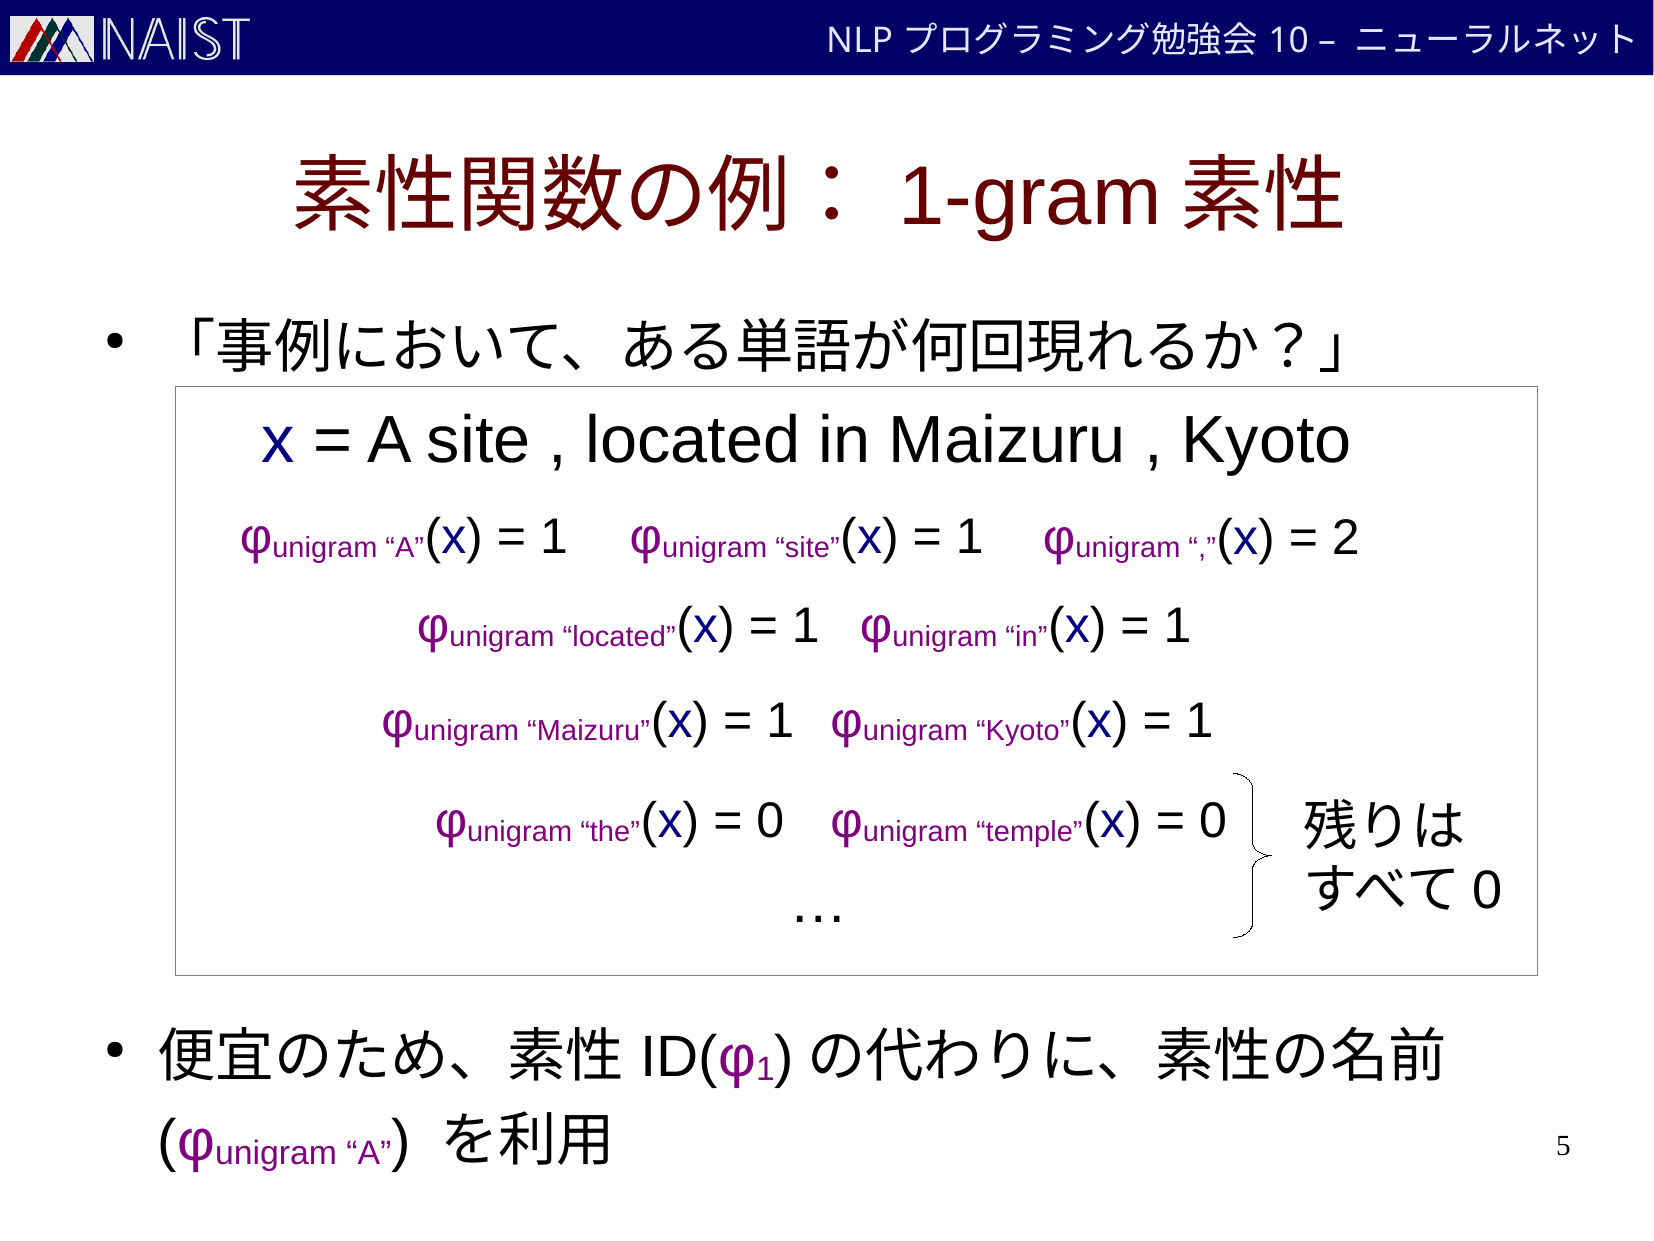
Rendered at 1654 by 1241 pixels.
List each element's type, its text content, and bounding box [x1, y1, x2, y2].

text_box 残りは すべて0 [1288, 787, 1525, 929]
picture [102, 17, 251, 60]
text_box φunigram “,”(x) = 2 [1028, 501, 1375, 589]
picture [10, 16, 94, 62]
text_box φunigram “Maizuru”(x) = 1 [366, 684, 810, 772]
text_box φunigram “located”(x) = 1 [402, 590, 835, 678]
title 素性関数の例：1-gram素性 [75, 92, 1564, 285]
text_box φunigram “A”(x) = 1 [225, 501, 583, 589]
text_box x = A site , located in Maizuru , Kyoto [247, 394, 1371, 485]
text_box … [774, 862, 863, 943]
list 便宜のため、素性ID(φ1)の代わりに、素性の名前(φunigram “A”) を利用 [86, 1008, 1576, 1178]
text_box φunigram “in”(x) = 1 [845, 590, 1207, 678]
text_box φunigram “site”(x) = 1 [614, 501, 999, 589]
list 「事例において、ある単語が何回現れるか？」 [86, 300, 1576, 363]
text_box φunigram “the”(x) = 0 [419, 785, 800, 873]
text_box φunigram “Kyoto”(x) = 1 [815, 684, 1229, 772]
text_box φunigram “temple”(x) = 0 [815, 785, 1242, 873]
